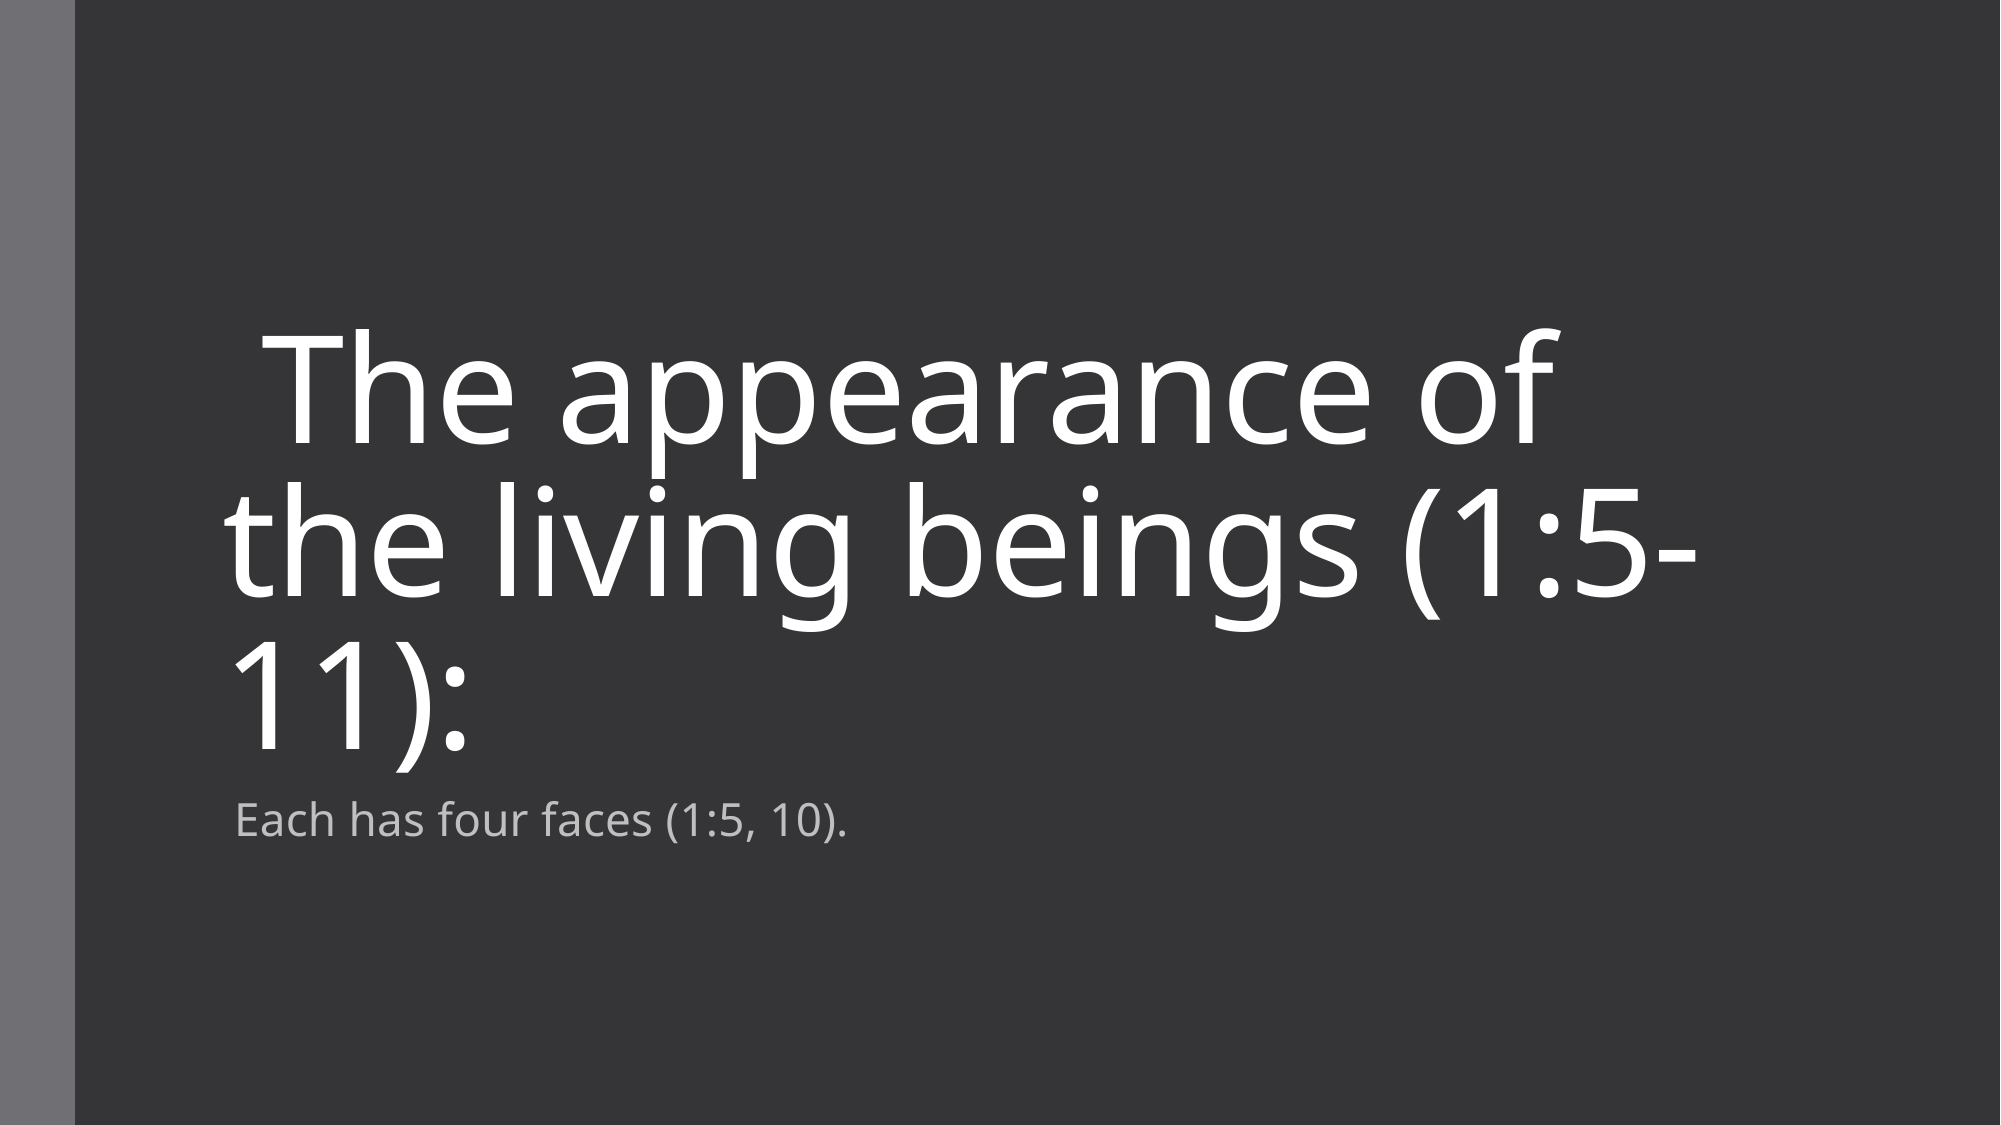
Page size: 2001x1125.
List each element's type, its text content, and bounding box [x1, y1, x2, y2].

subtitle Each has four faces (1:5, 10). [206, 787, 1752, 1066]
title The appearance of the living beings (1:5-11): [206, 124, 1752, 787]
